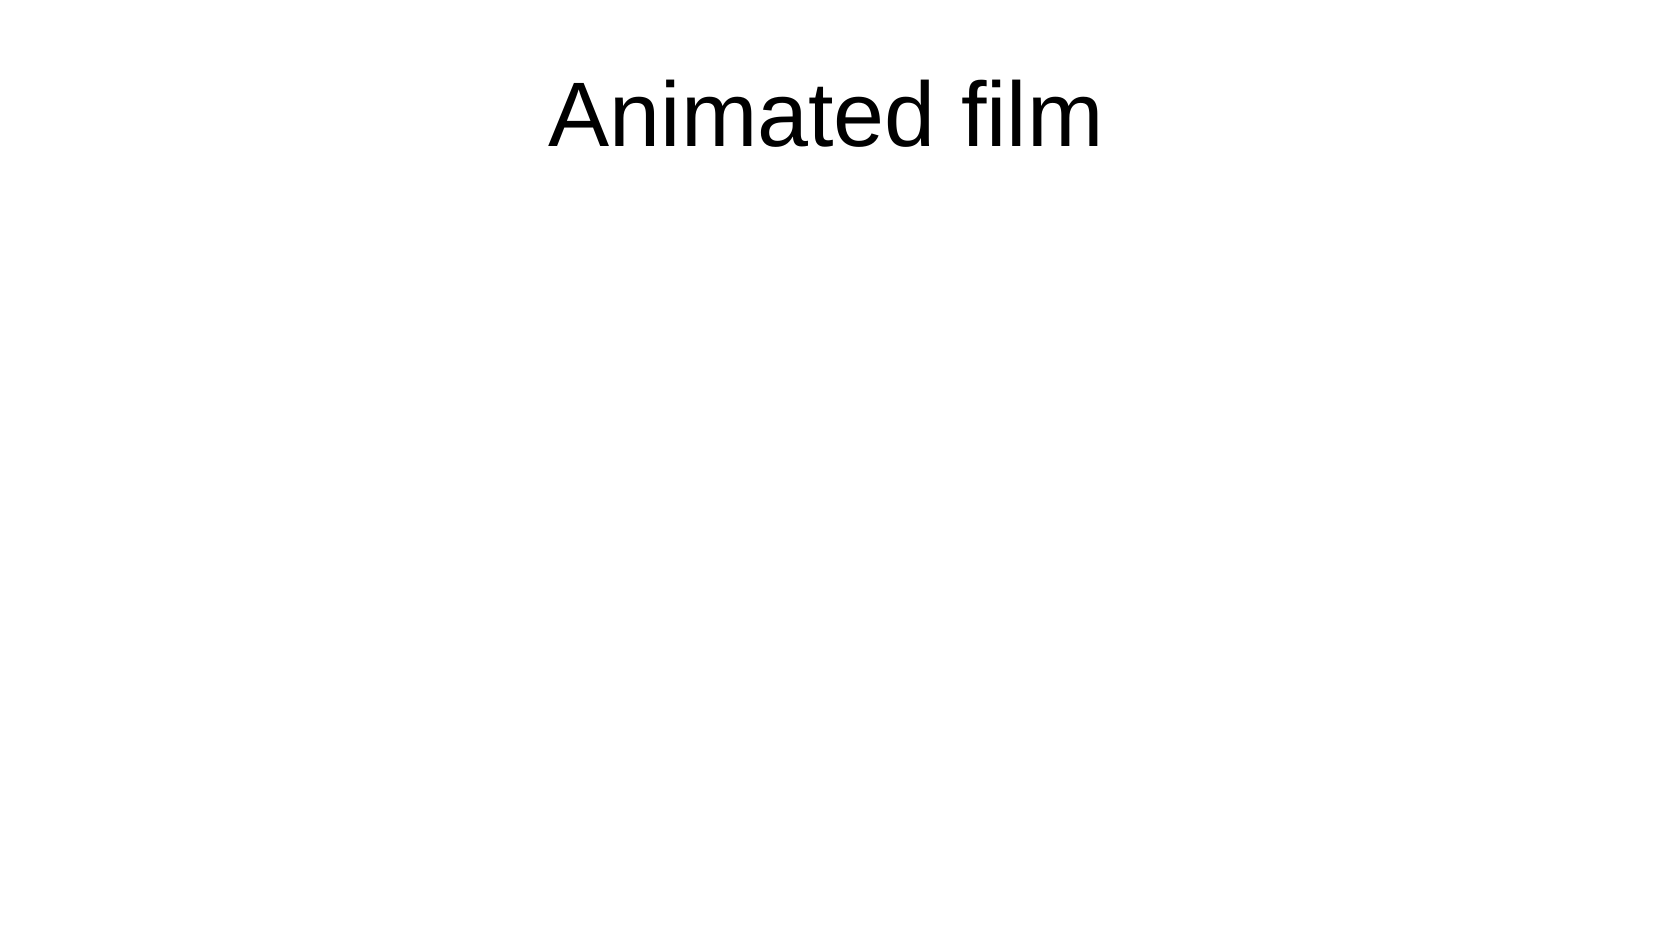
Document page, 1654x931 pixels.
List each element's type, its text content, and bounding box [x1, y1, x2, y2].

title Animated film [82, 37, 1571, 193]
